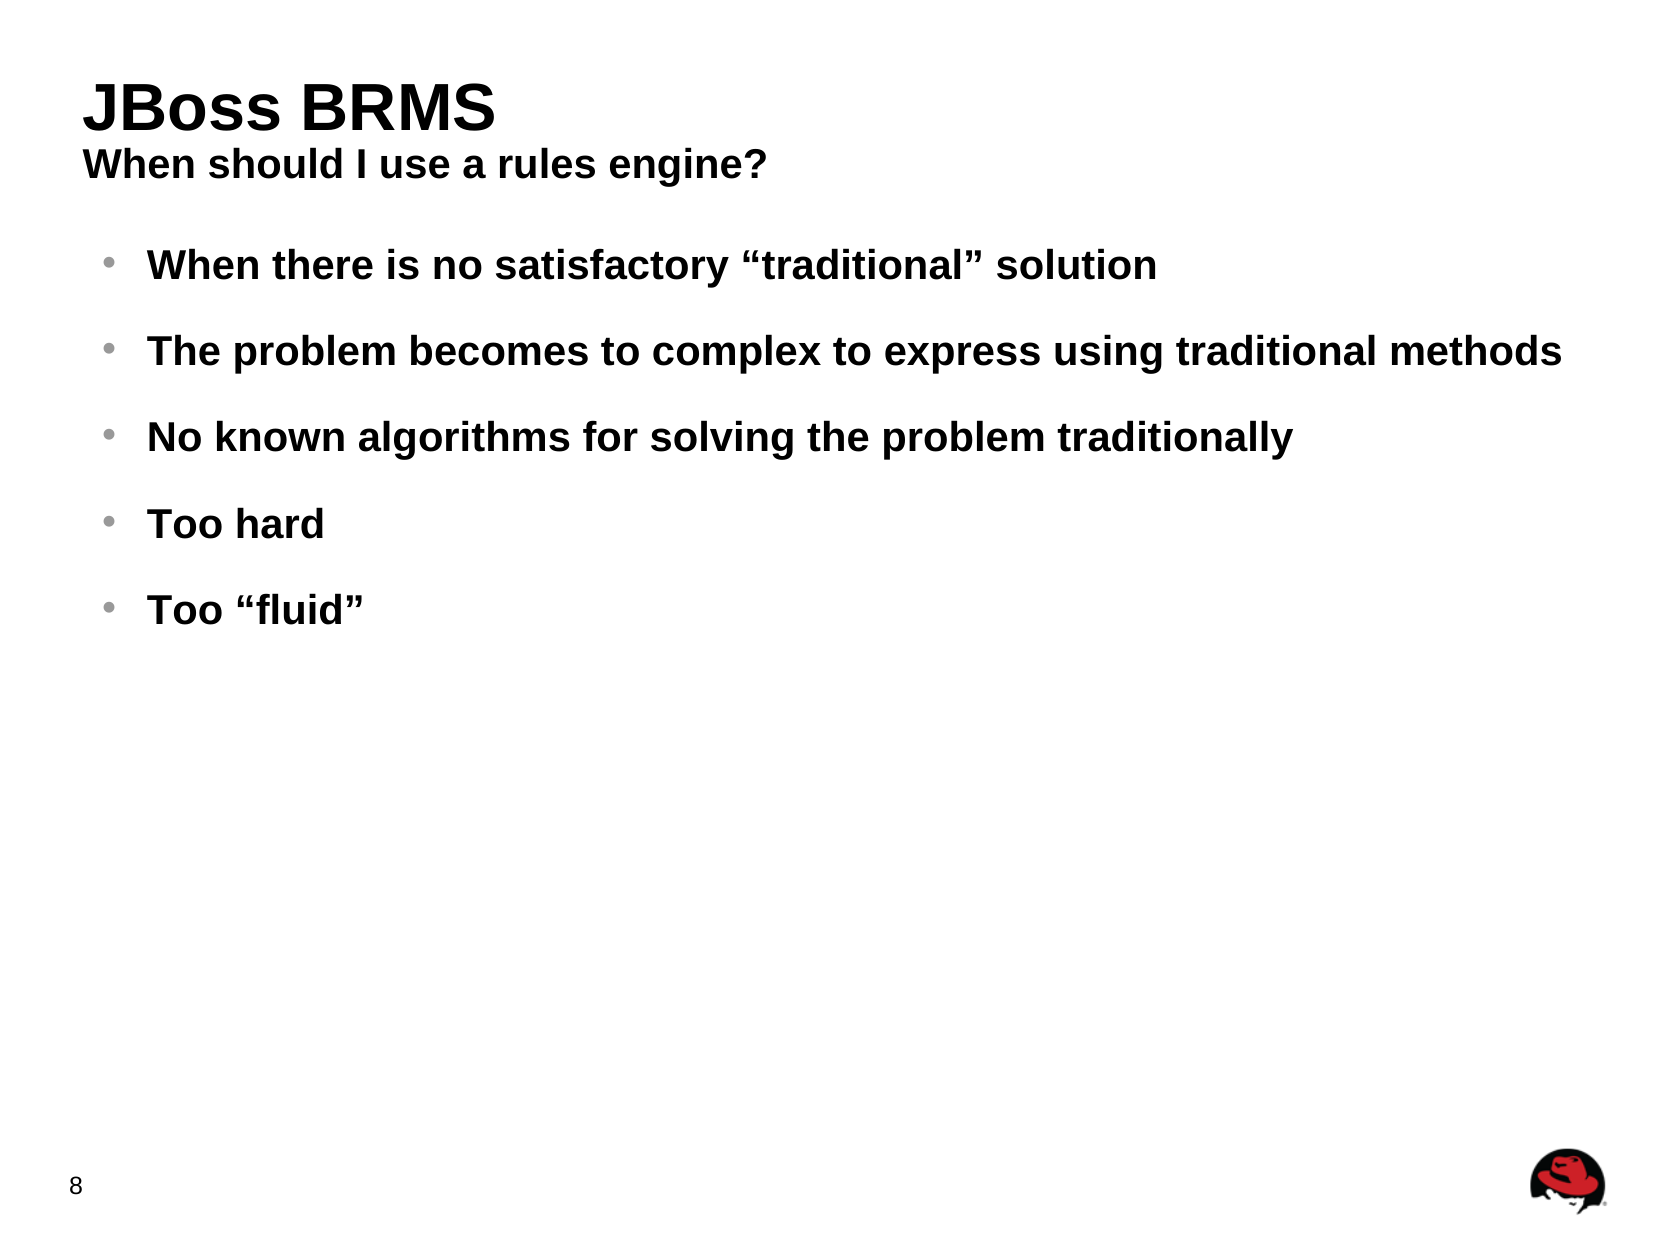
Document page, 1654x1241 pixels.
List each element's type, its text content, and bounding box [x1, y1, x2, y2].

title JBoss BRMS When should I use a rules engine? [82, 44, 1571, 218]
picture [1529, 1146, 1613, 1224]
list When there is no satisfactory “traditional” solution The problem becomes to complex to express using traditional methods No known algorithms for solving the problem traditionally Too hard Too “fluid” [86, 244, 1575, 1024]
